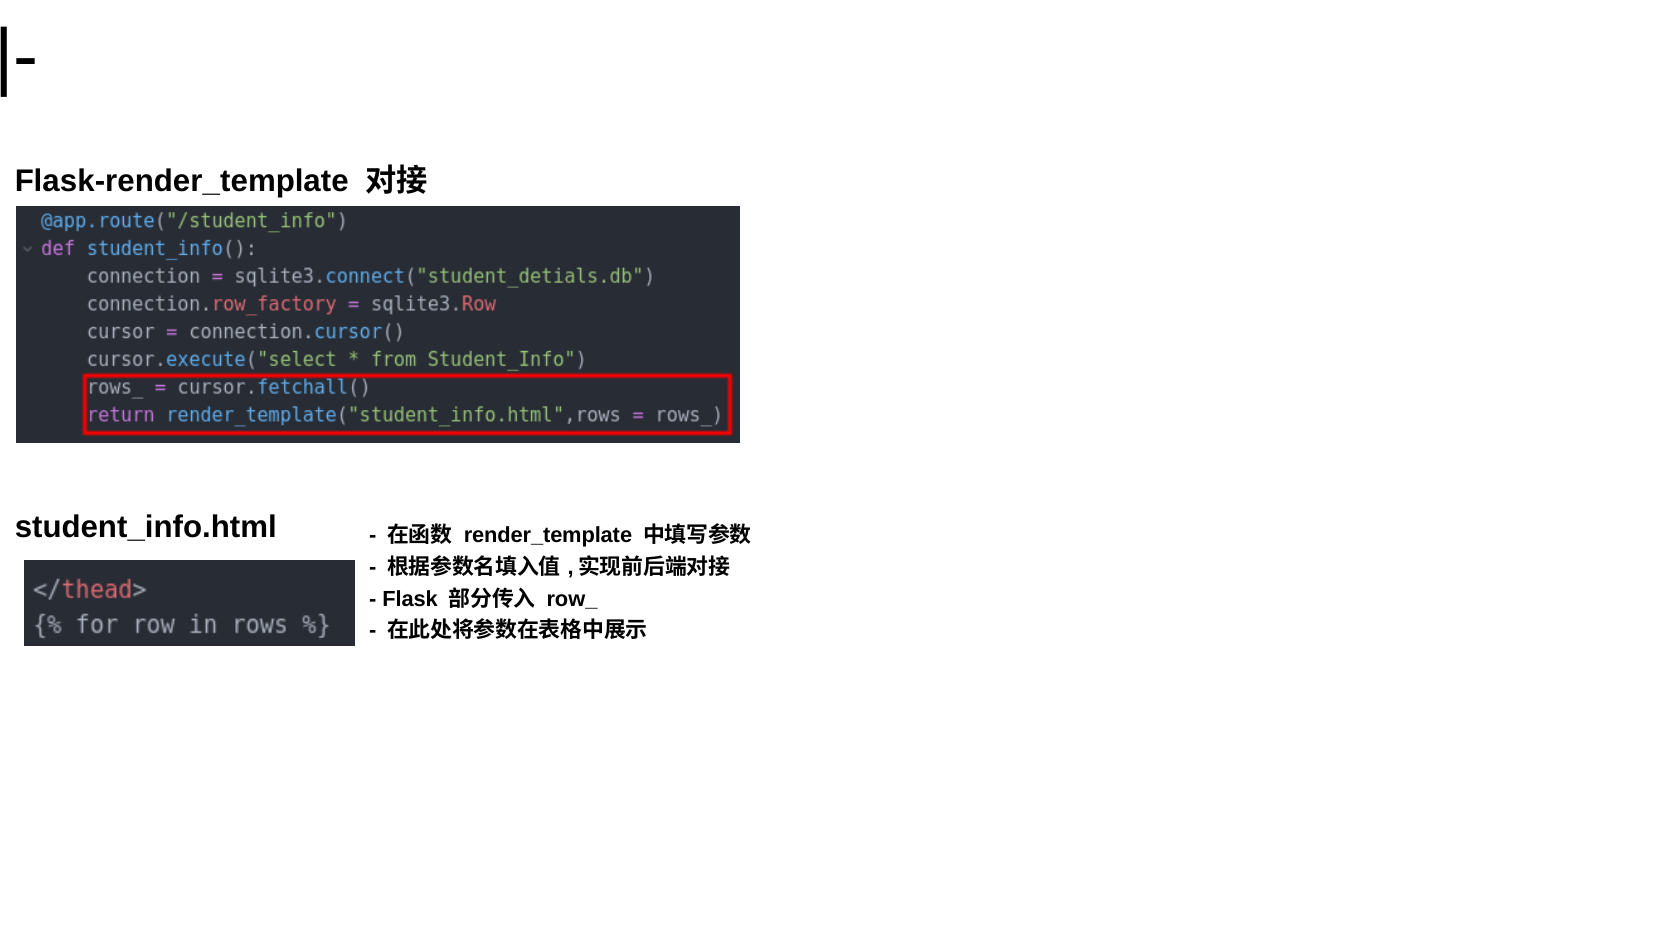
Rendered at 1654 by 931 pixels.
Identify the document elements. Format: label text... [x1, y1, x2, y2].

text_box - 在函数 render_template 中填写参数 - 根据参数名填入值,实现前后端对接 - Flask 部分传入 row_ - 在此处将参数在表格中展示 [354, 510, 798, 671]
picture [16, 206, 740, 443]
text_box Flask-render_template 对接 [0, 147, 515, 415]
text_box student_info.html [0, 501, 384, 769]
title |- [0, 0, 355, 111]
